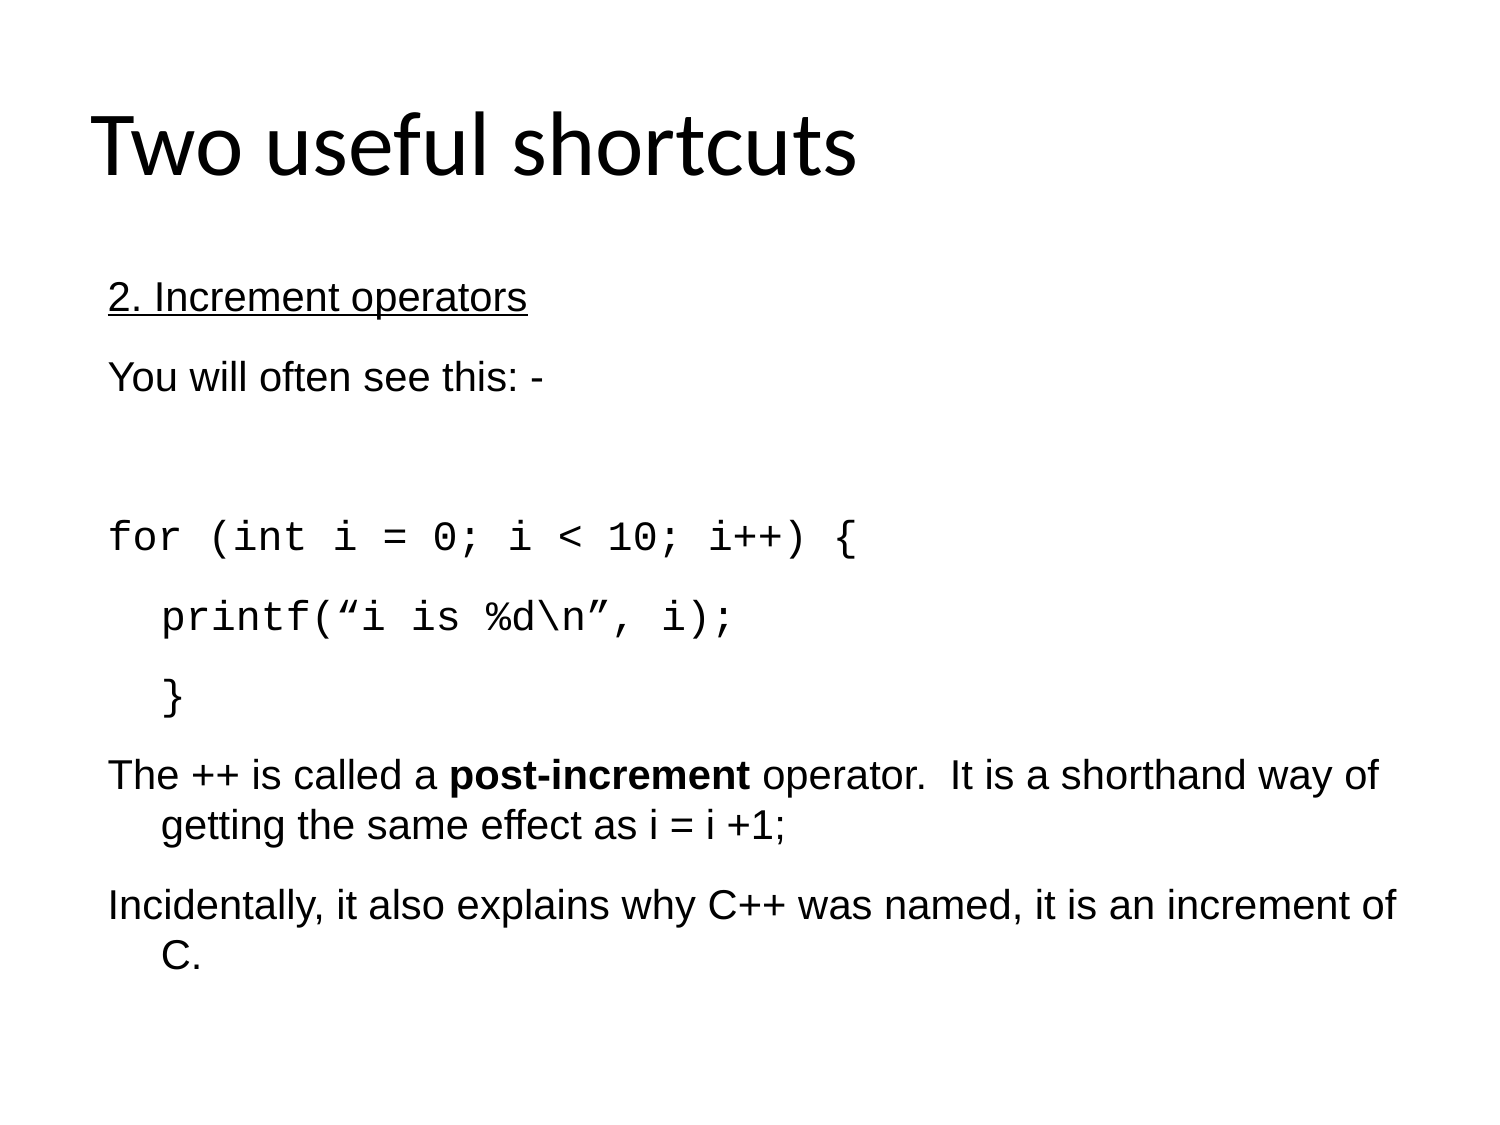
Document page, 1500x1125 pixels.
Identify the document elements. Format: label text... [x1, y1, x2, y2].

title Two useful shortcuts [75, 45, 1425, 233]
list 2. Increment operators You will often see this: - for (int i = 0; i < 10; i++) { printf(“i is %d\n”, i); } The ++ is called a post-increment operator. It is a shorthand way of getting the same effect as i = i +1; Incidentally, it also explains why C++ was named, it is an increment of C. [75, 262, 1425, 1005]
